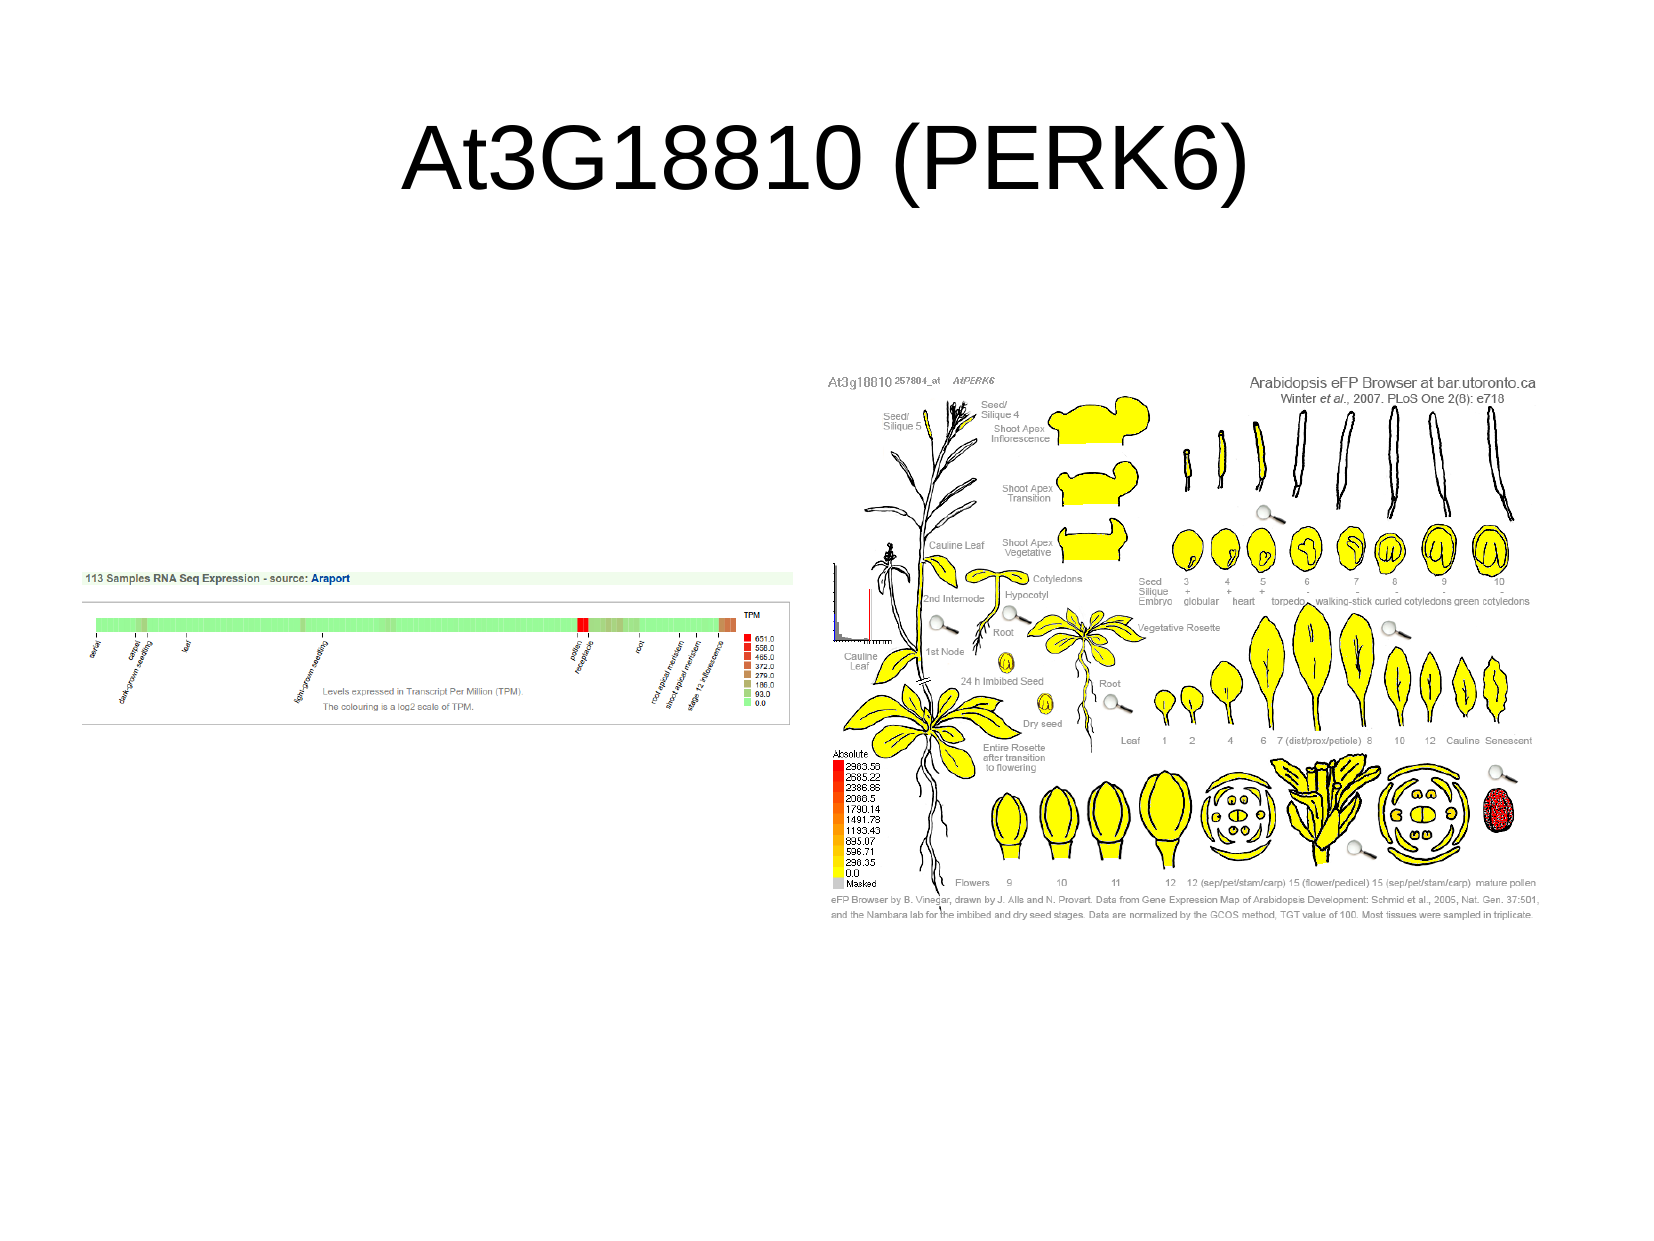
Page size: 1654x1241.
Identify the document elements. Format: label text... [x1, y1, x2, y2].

picture [82, 572, 793, 727]
title At3G18810 (PERK6) [82, 49, 1571, 257]
picture [828, 374, 1539, 925]
